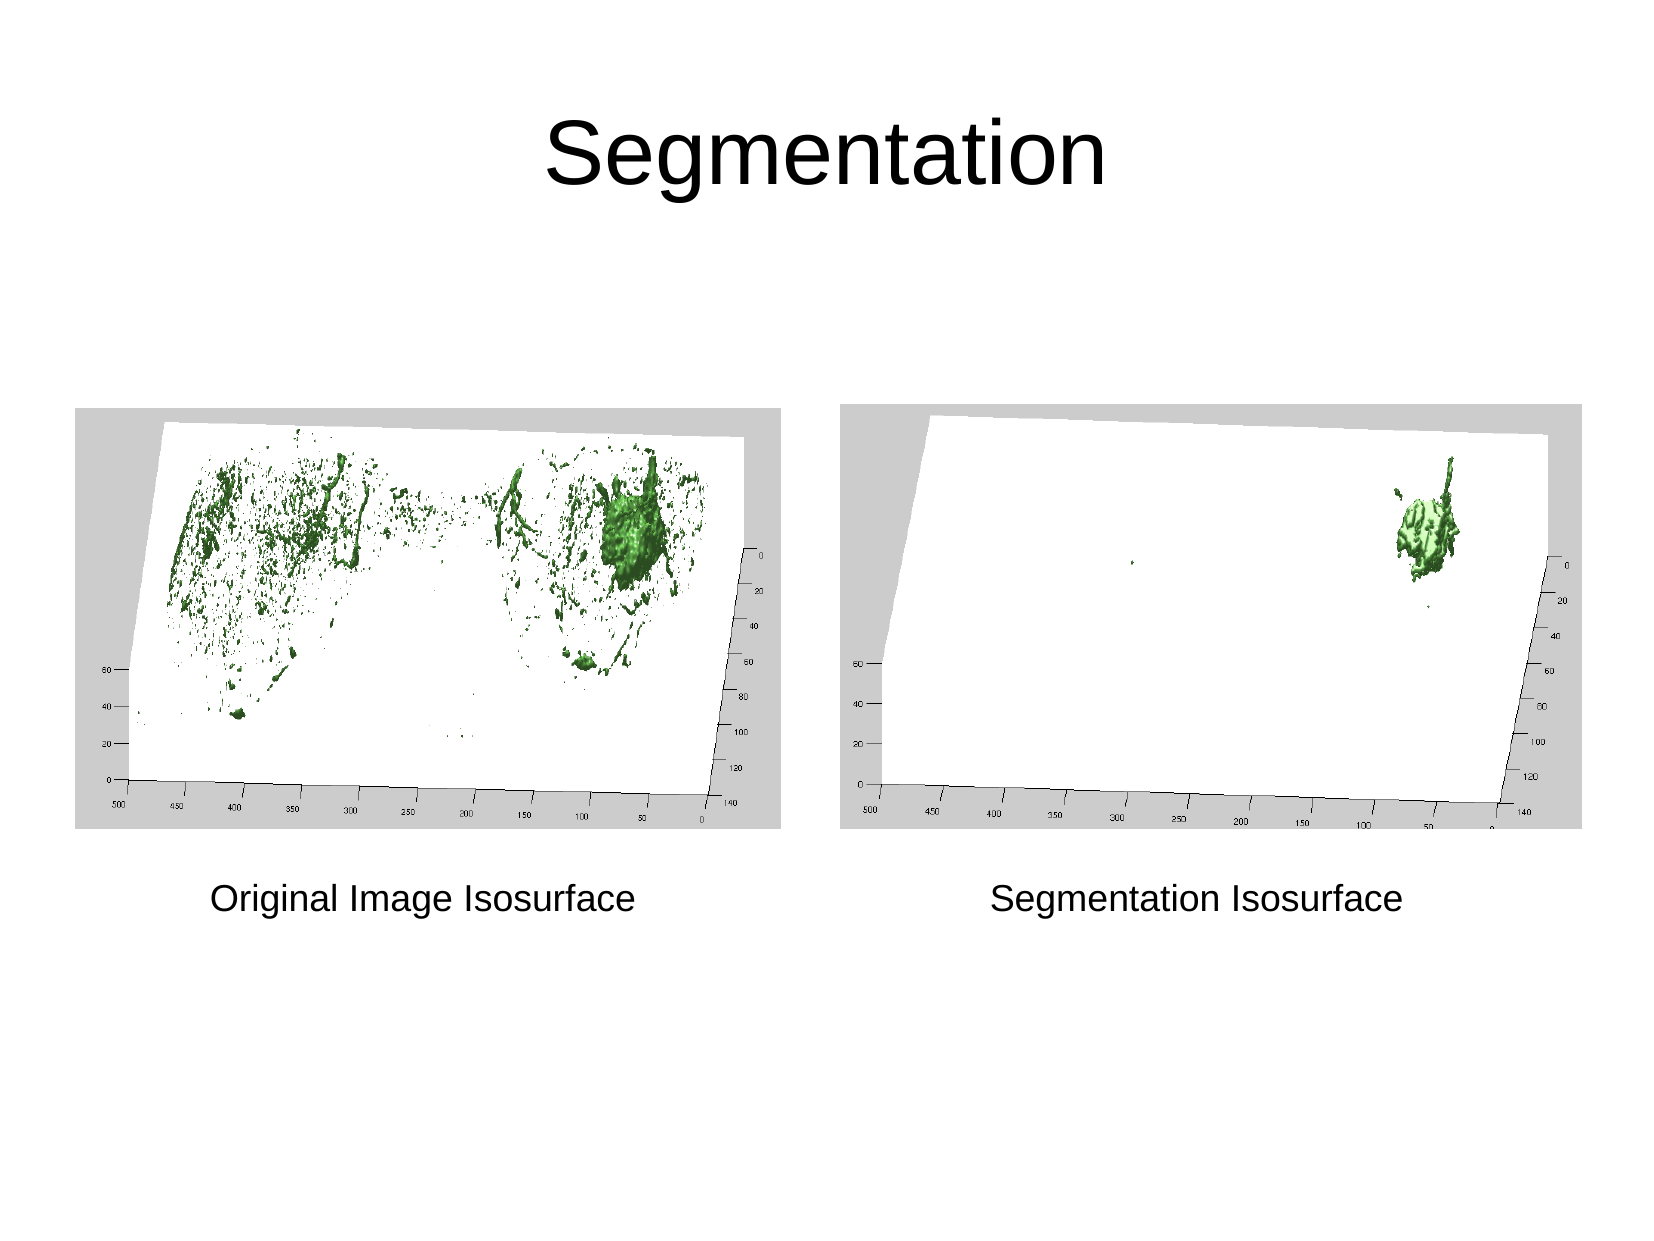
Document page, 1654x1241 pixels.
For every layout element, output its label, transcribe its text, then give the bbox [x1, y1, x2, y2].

text_box Original Image Isosurface [195, 870, 676, 961]
picture [840, 404, 1582, 829]
title Segmentation [82, 49, 1571, 257]
picture [75, 408, 781, 829]
text_box Segmentation Isosurface [975, 870, 1456, 961]
